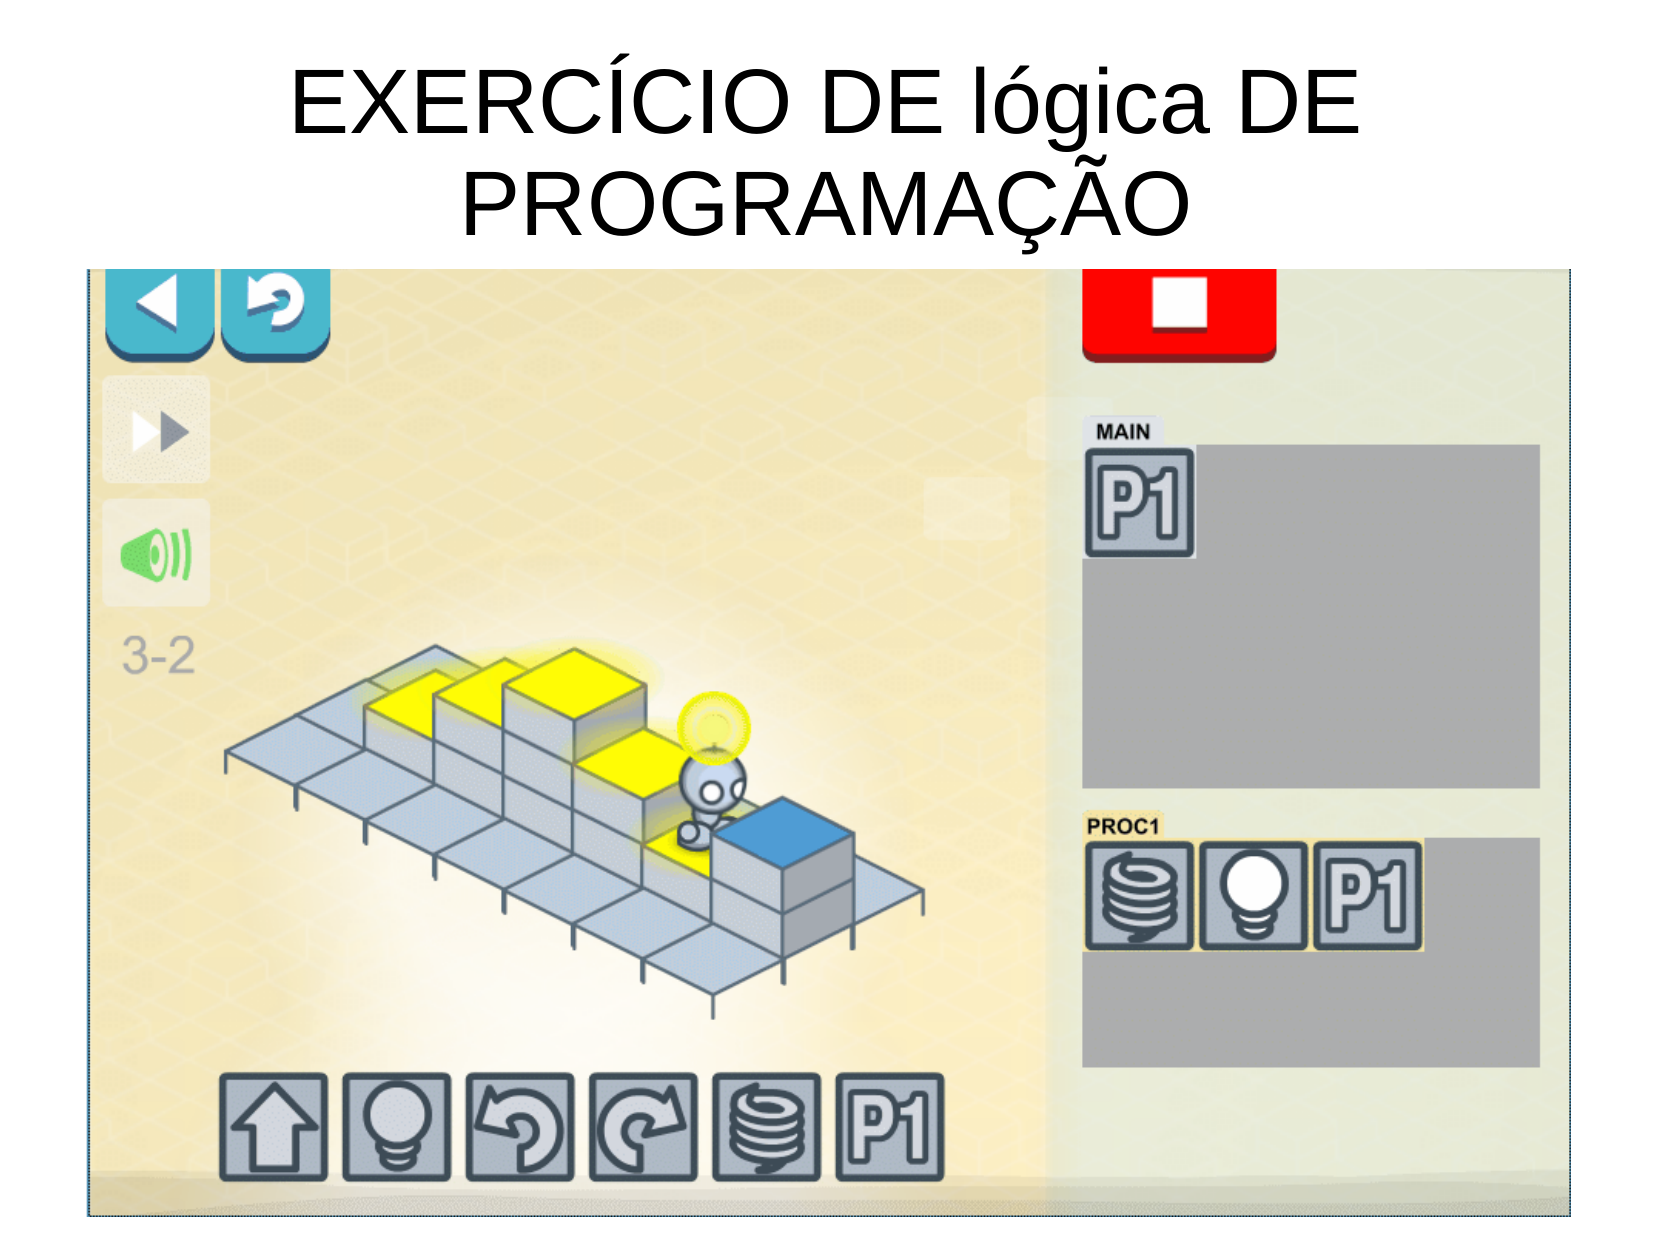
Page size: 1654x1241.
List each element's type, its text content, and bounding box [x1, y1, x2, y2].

title EXERCÍCIO DE lógica DE PROGRAMAÇÃO [82, 49, 1571, 257]
picture [82, 269, 1571, 1217]
